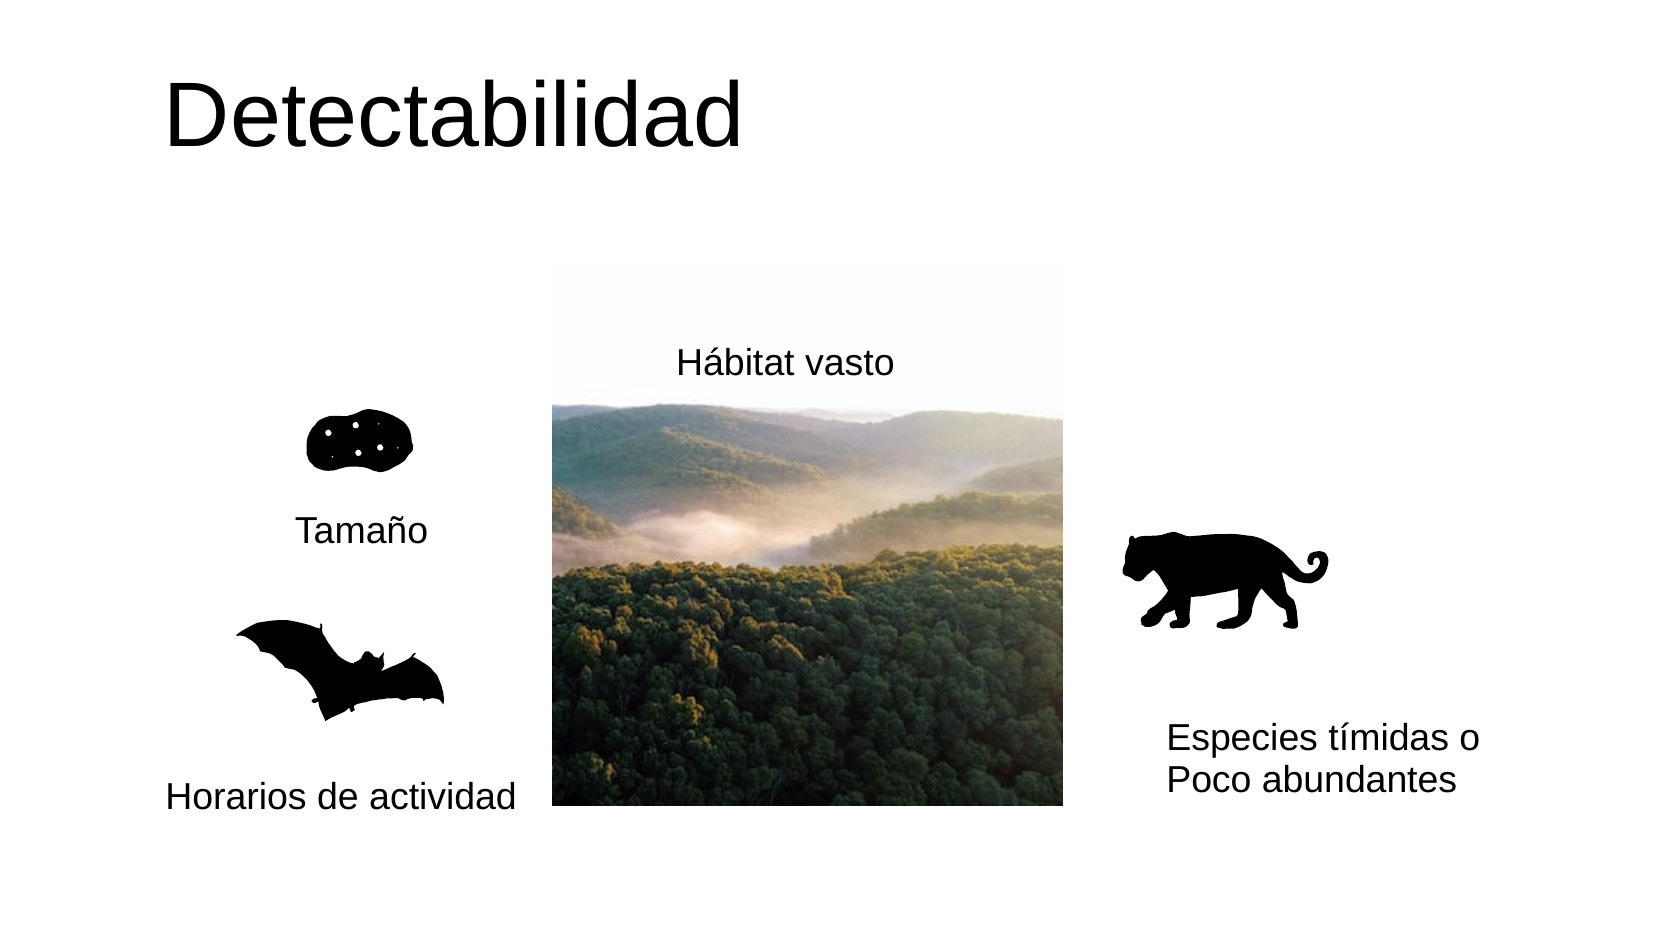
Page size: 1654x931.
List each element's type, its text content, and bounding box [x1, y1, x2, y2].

picture [236, 620, 444, 722]
text_box Especies tímidas o Poco abundantes [1151, 708, 1496, 808]
picture [1122, 531, 1329, 631]
title Detectabilidad [82, 37, 827, 193]
text_box Tamaño [280, 501, 443, 559]
text_box Hábitat vasto [661, 333, 910, 391]
picture [552, 265, 1063, 806]
text_box Horarios de actividad [150, 767, 532, 825]
picture [306, 408, 414, 473]
